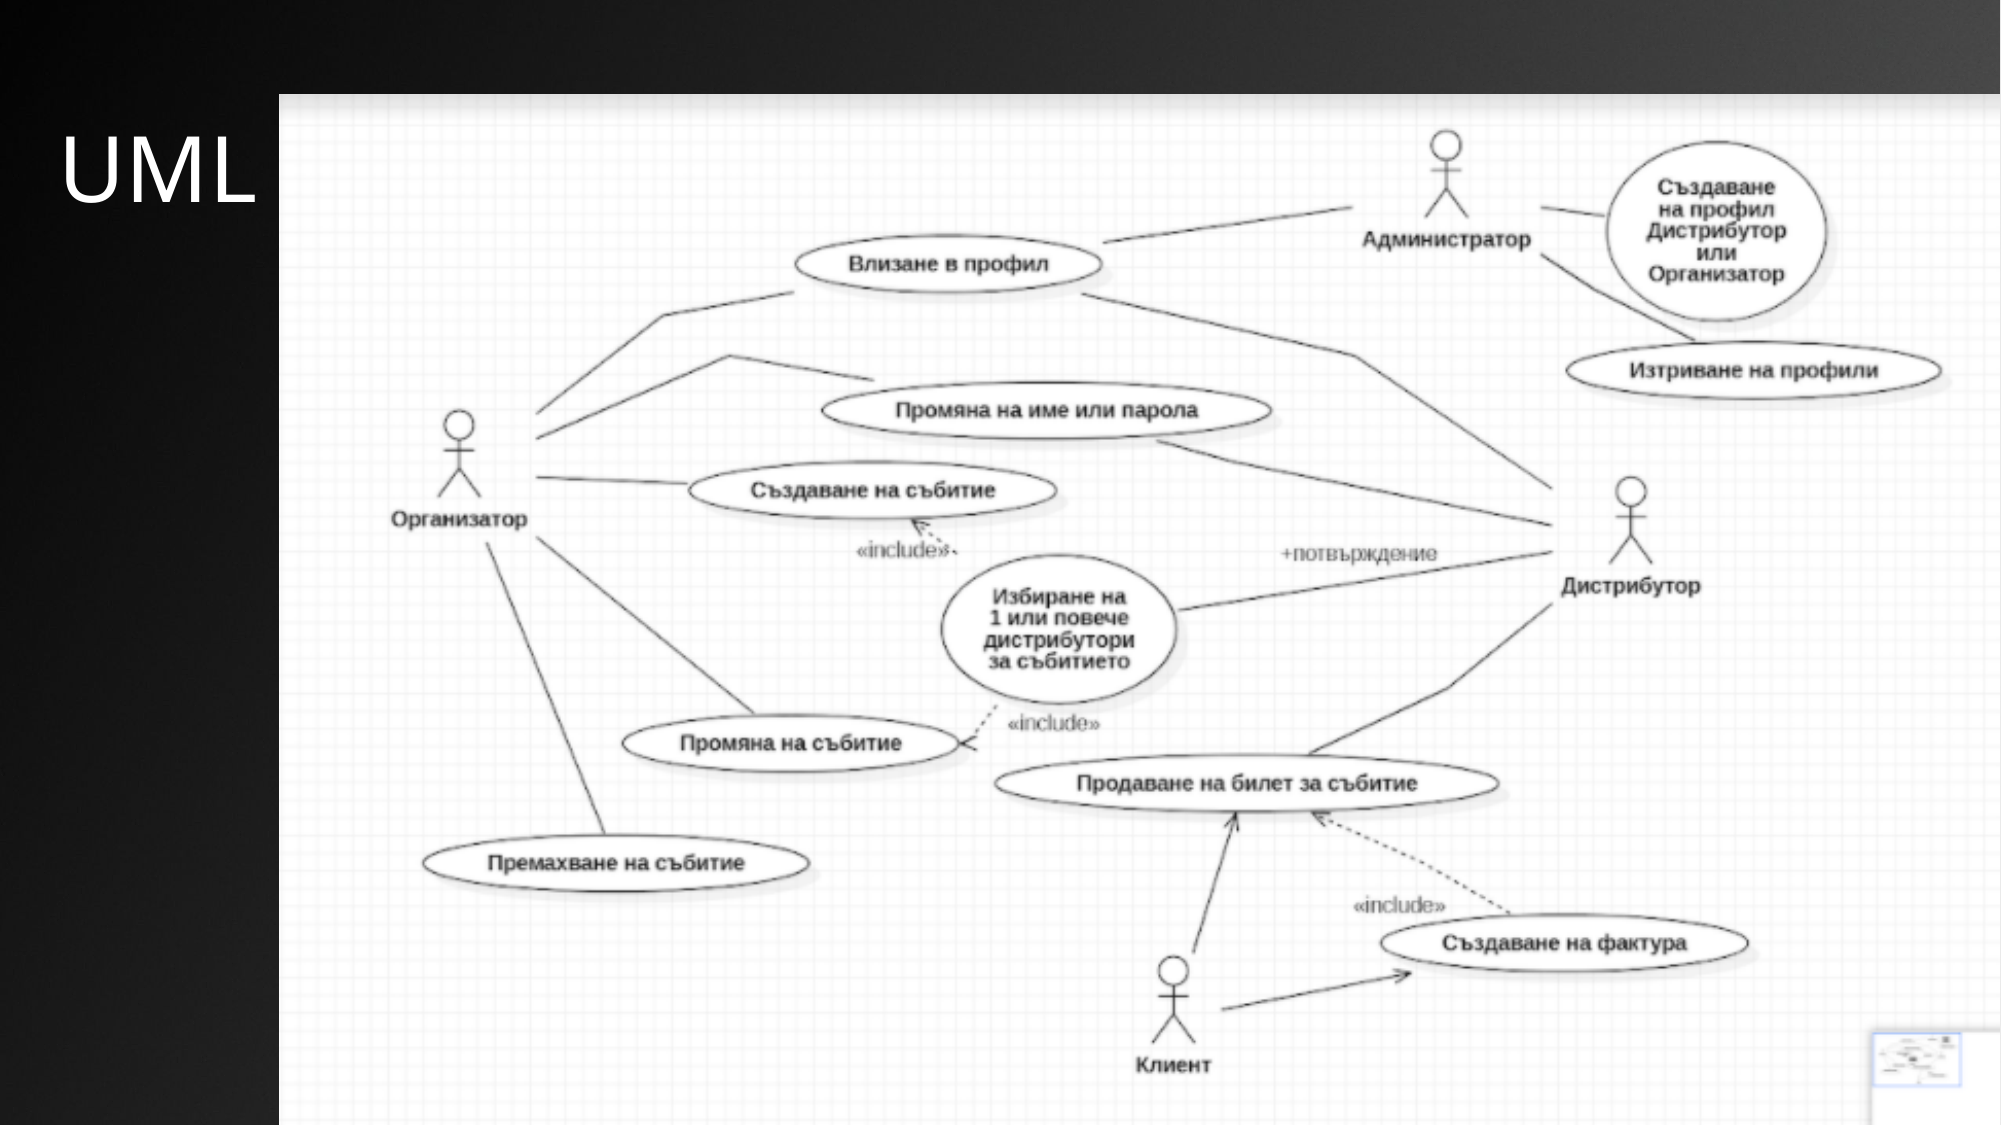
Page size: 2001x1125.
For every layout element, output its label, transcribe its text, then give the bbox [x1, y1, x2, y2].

title UML [43, 64, 1769, 282]
picture [279, 94, 2000, 1125]
